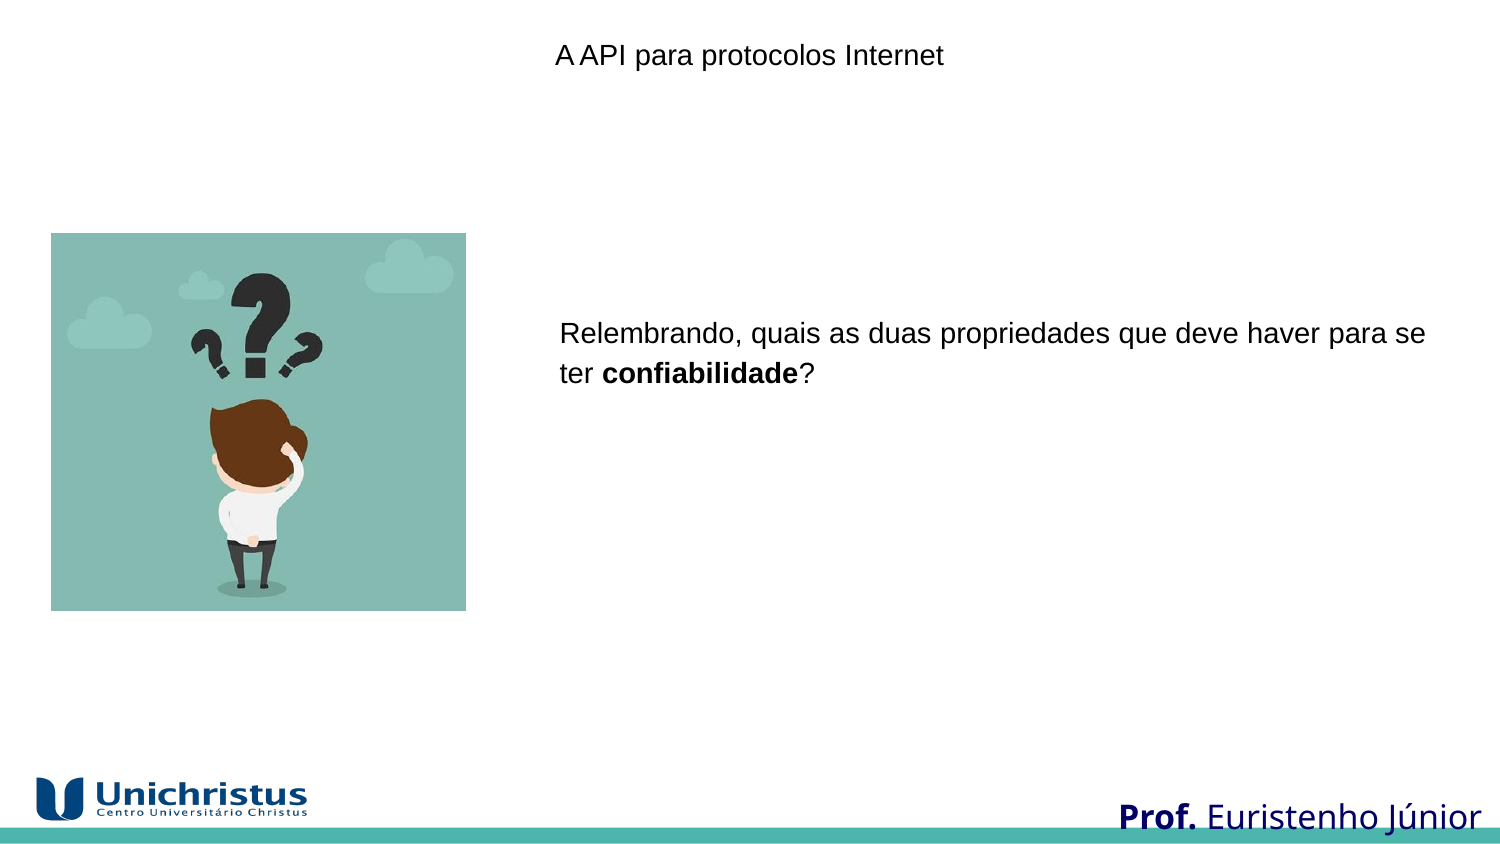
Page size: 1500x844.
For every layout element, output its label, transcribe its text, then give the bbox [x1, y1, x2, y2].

title A API para protocolos Internet [51, 20, 1449, 137]
picture [32, 775, 311, 822]
list Relembrando, quais as duas propriedades que deve haver para se ter confiabilidade? [544, 152, 1449, 750]
picture [51, 233, 466, 611]
